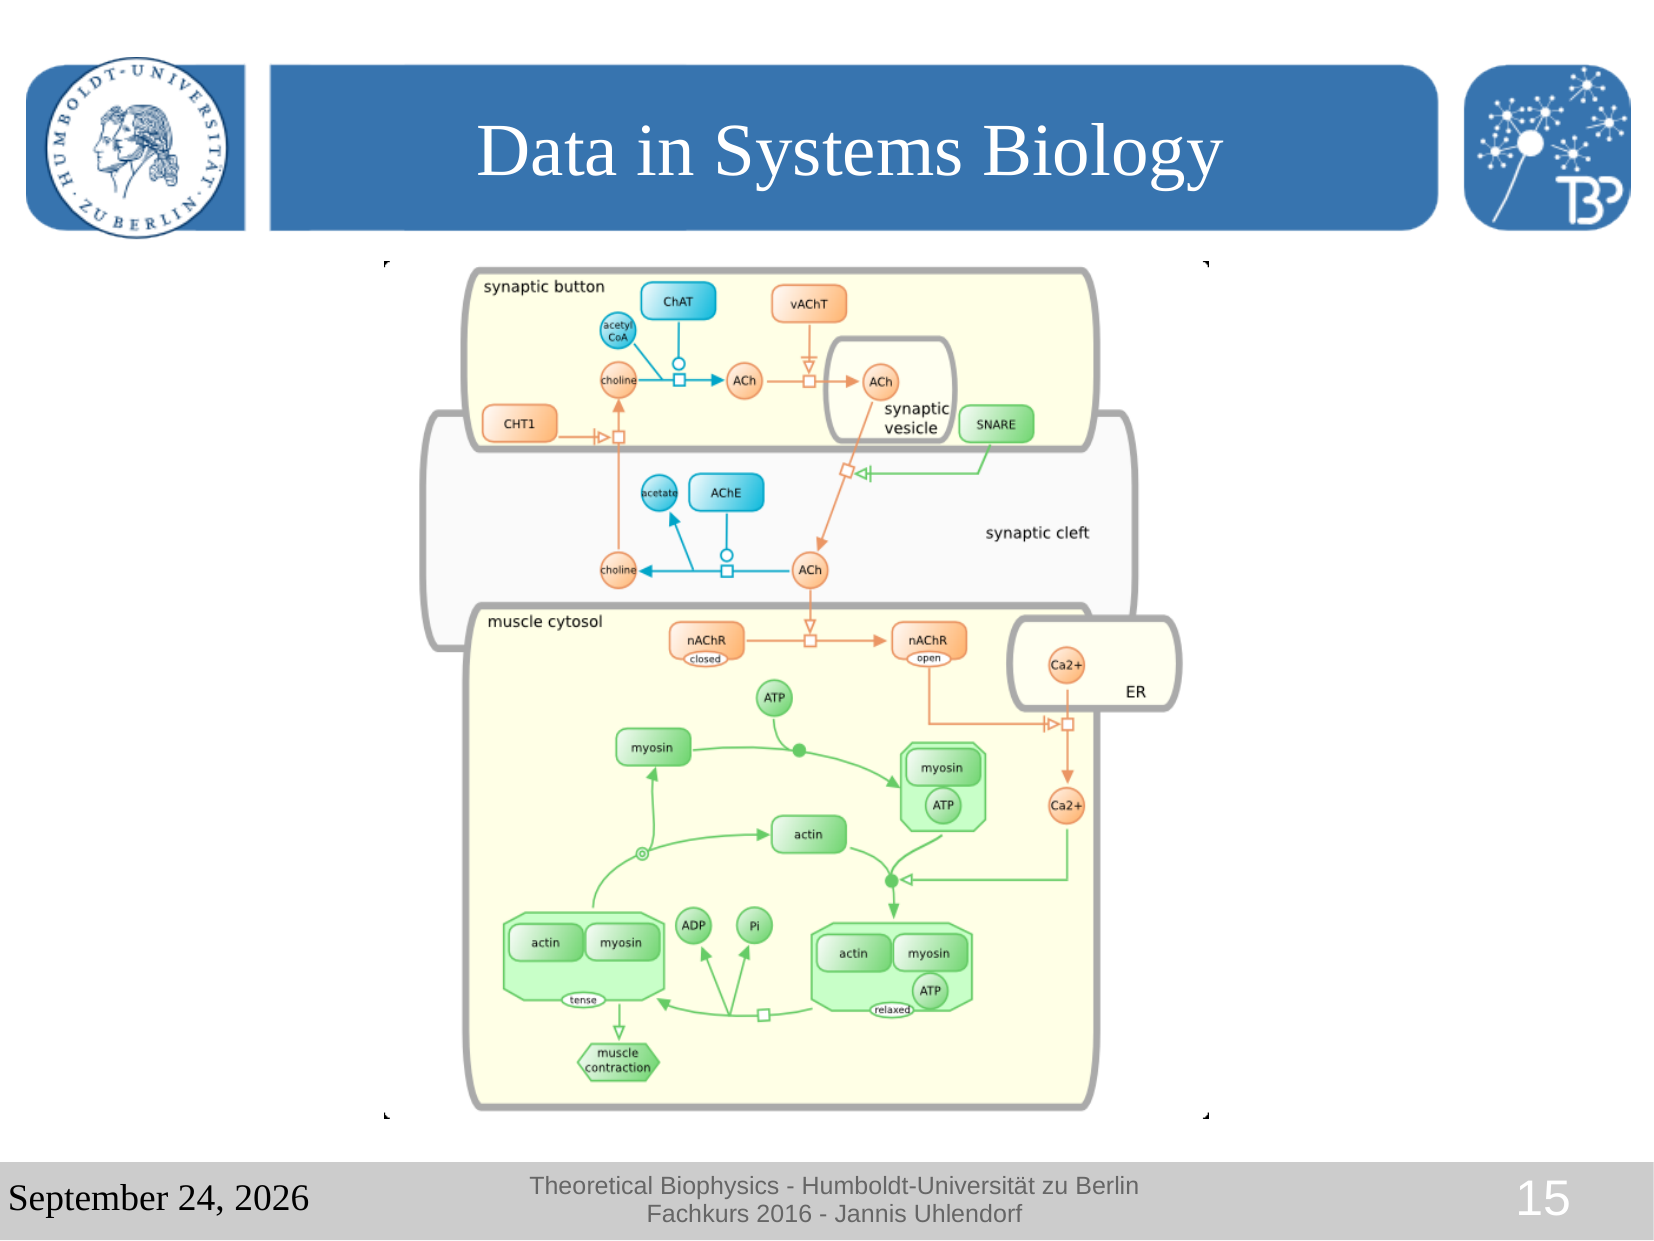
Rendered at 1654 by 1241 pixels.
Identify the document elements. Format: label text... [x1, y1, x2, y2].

picture [384, 261, 1209, 1120]
picture [26, 57, 1631, 248]
title Data in Systems Biology [266, 74, 1434, 227]
